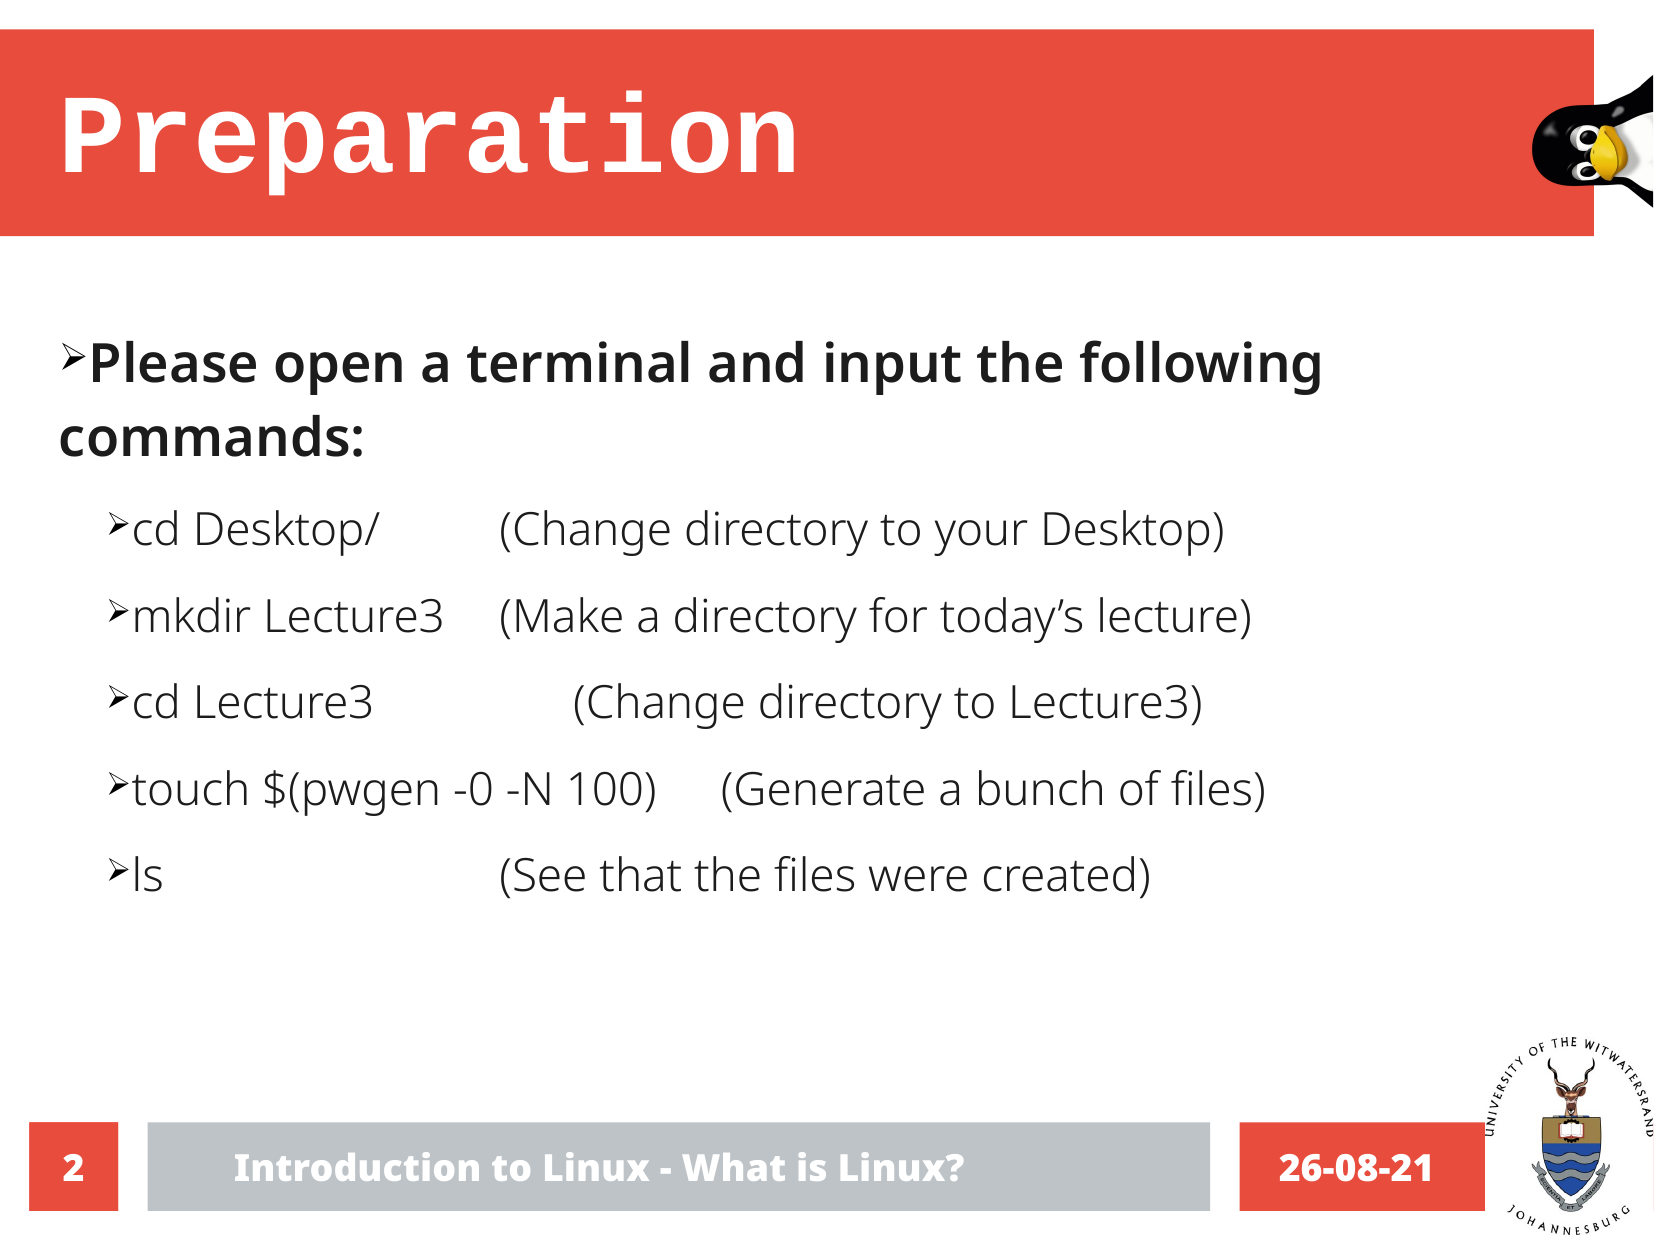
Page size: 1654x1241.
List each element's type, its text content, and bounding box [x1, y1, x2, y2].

picture [1485, 1037, 1654, 1235]
picture [1515, 24, 1654, 276]
list Please open a terminal and input the following commands: cd Desktop/ (Change directory to your Desktop) mkdir Lecture3 (Make a directory for today’s lecture) cd Lecture3 (Change directory to Lecture3) touch $(pwgen -0 -N 100) (Generate a bunch of files) ls (See that the files were created) [58, 324, 1565, 1093]
title Preparation [58, 59, 1594, 207]
